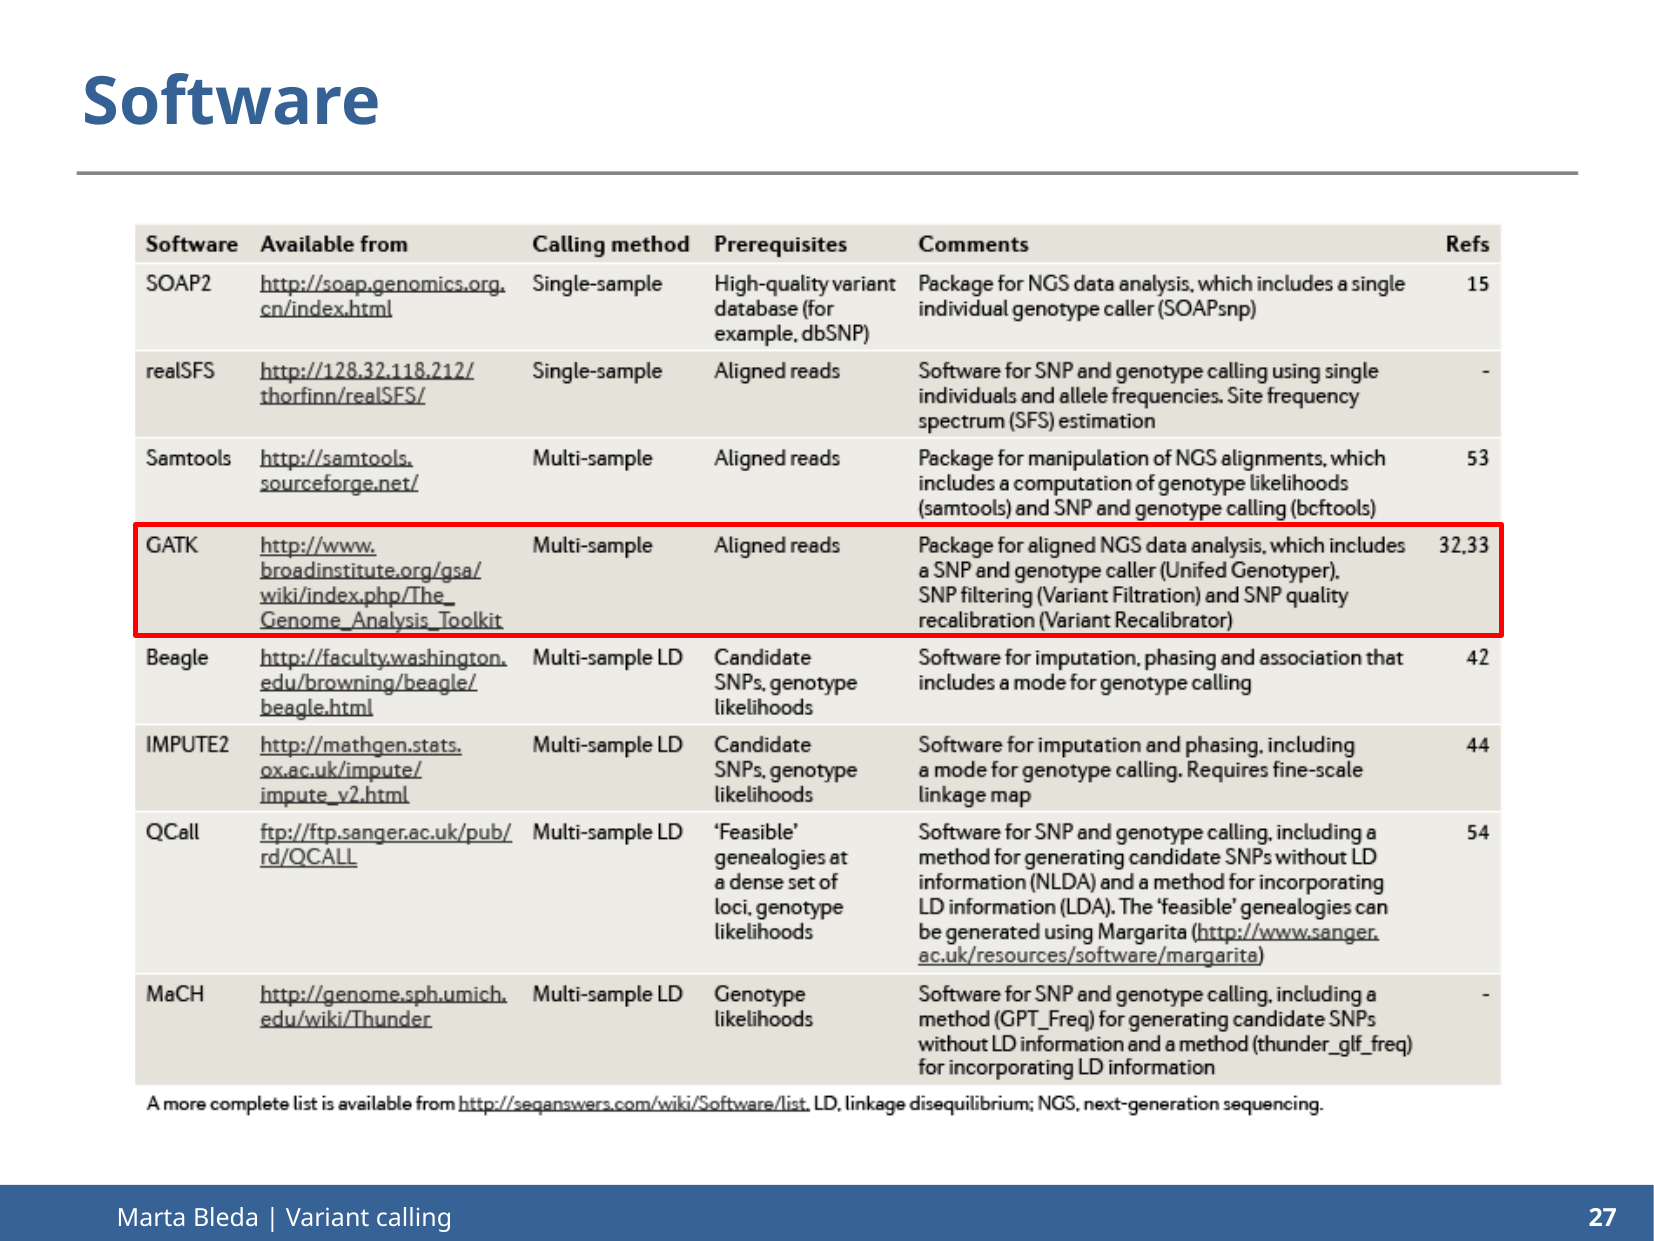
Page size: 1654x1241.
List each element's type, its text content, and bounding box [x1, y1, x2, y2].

picture [74, 170, 1580, 175]
title Software [82, 49, 1571, 148]
picture [138, 527, 1499, 633]
picture [135, 220, 1519, 1121]
